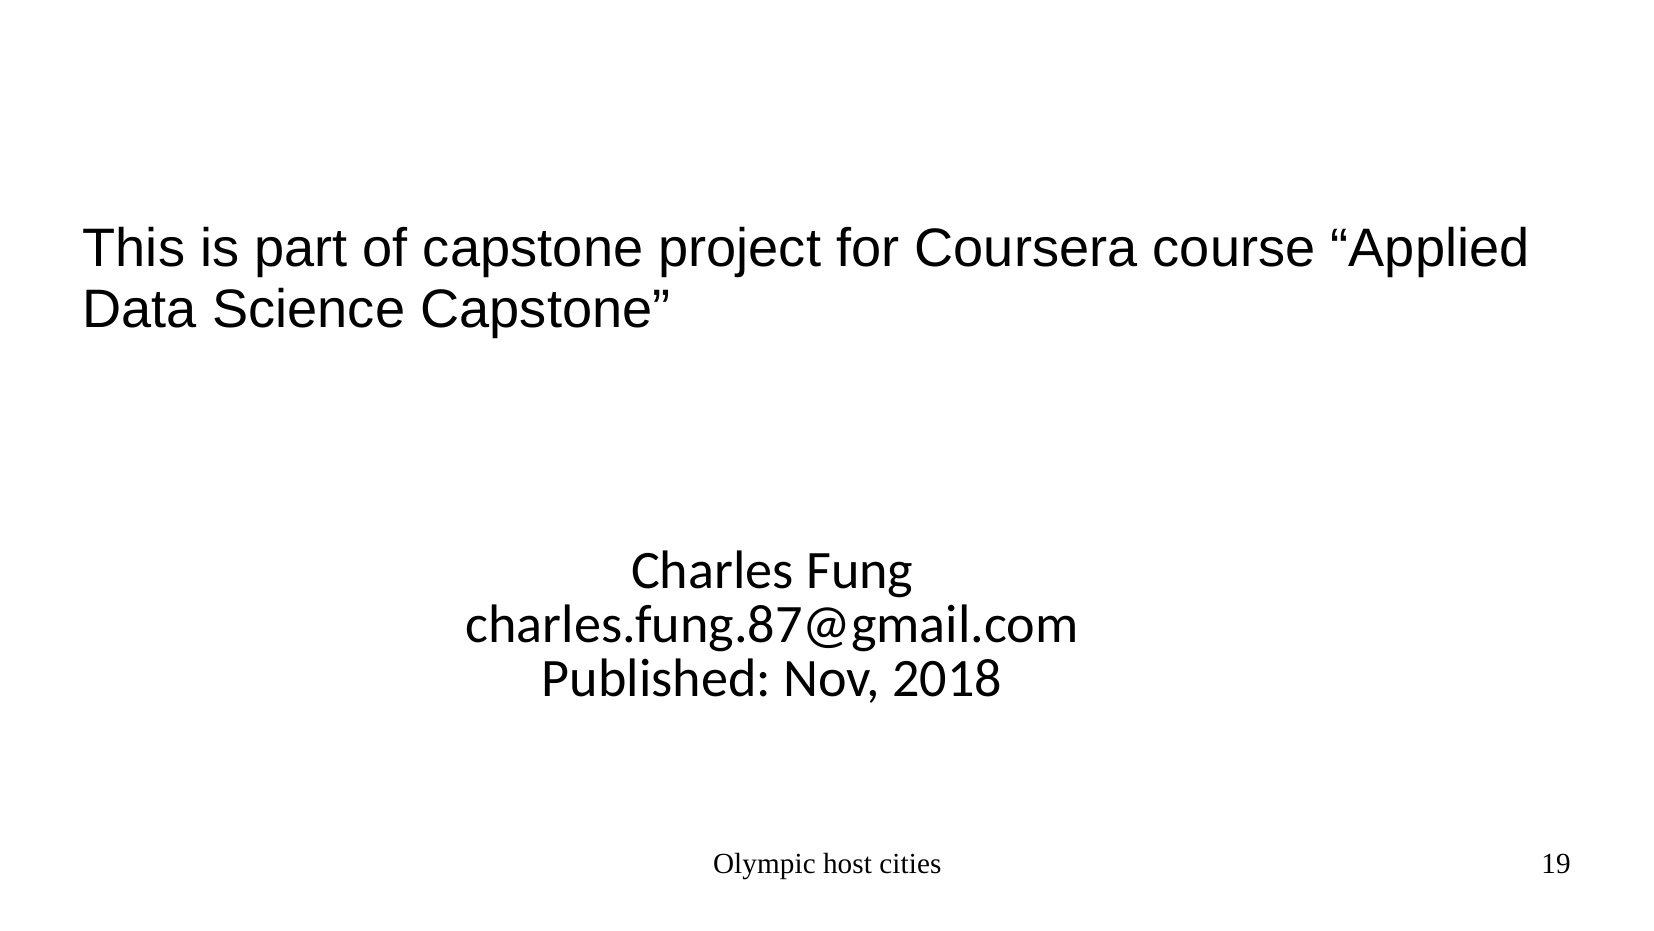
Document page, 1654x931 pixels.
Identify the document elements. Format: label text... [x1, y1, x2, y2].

text_box Charles Fung charles.fung.87@gmail.com Published: Nov, 2018 [420, 540, 1126, 721]
list This is part of capstone project for Coursera course “Applied Data Science Capstone” [82, 217, 1571, 758]
